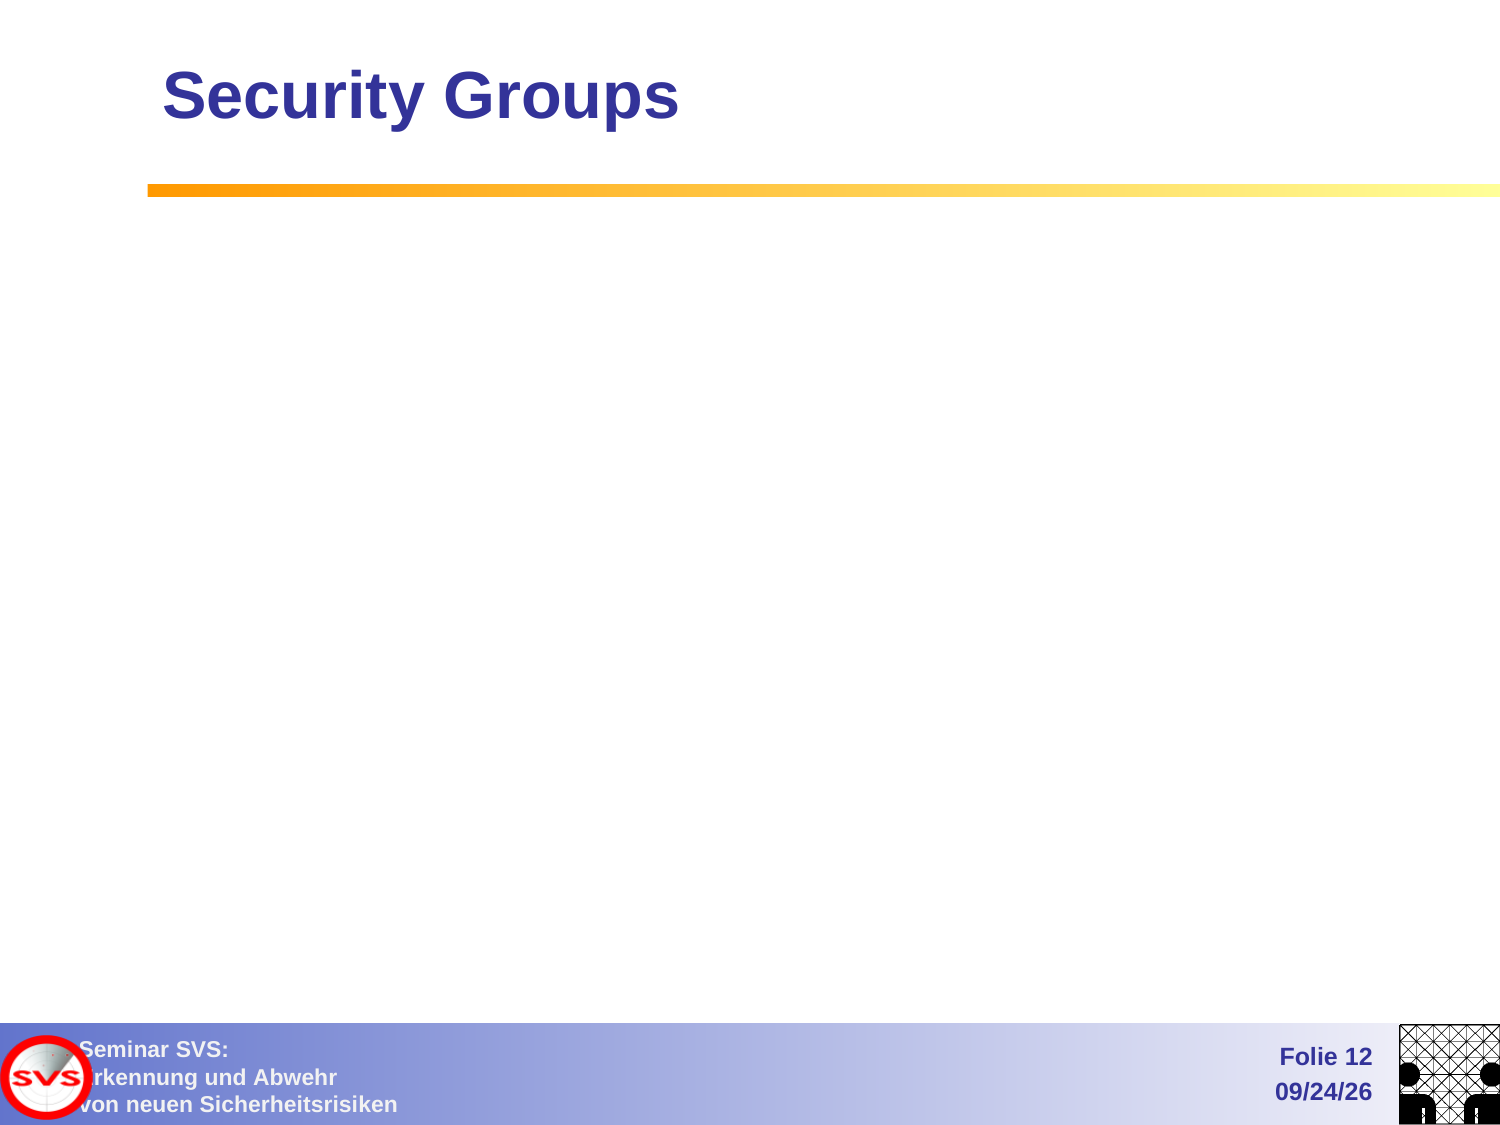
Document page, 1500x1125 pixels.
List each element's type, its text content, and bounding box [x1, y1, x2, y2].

picture [1399, 1024, 1500, 1125]
picture [0, 1035, 93, 1120]
title Security Groups [147, 18, 1427, 174]
